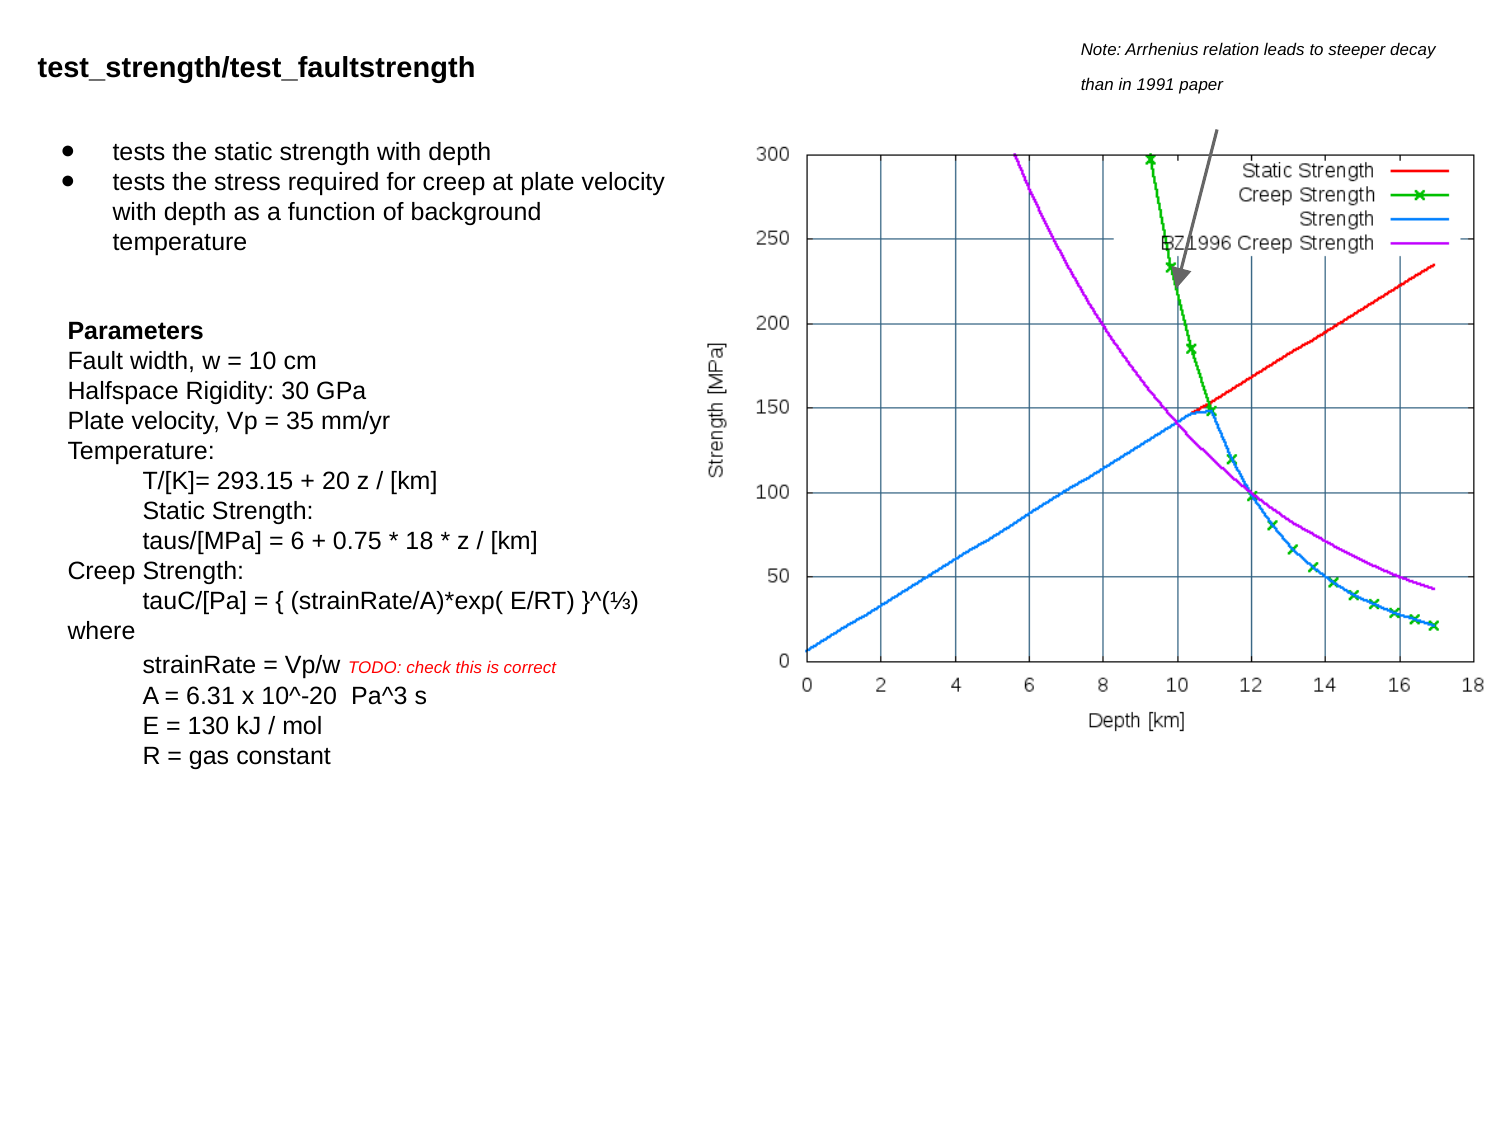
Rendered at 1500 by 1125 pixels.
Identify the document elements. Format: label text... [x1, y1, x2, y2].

title test_strength/test_faultstrength [22, 25, 1065, 103]
text_box Note: Arrhenius relation leads to steeper decay than in 1991 paper [1065, 11, 1466, 157]
list Parameters Fault width, w = 10 cm Halfspace Rigidity: 30 GPa Plate velocity, Vp = 35 mm/yr Temperature: T/[K]= 293.15 + 20 z / [km] Static Strength: taus/[MPa] = 6 + 0.75 * 18 * z / [km] Creep Strength: tauC/[Pa] = { (strainRate/A)*exp( E/RT) }^(⅓) where strainRate = Vp/w TODO: check this is correct A = 6.31 x 10^-20 Pa^3 s E = 130 kJ / mol R = gas constant [52, 299, 712, 1094]
text_box tests the static strength with depth tests the stress required for creep at plate velocity with depth as a function of background temperature [22, 120, 682, 300]
picture [705, 133, 1486, 736]
